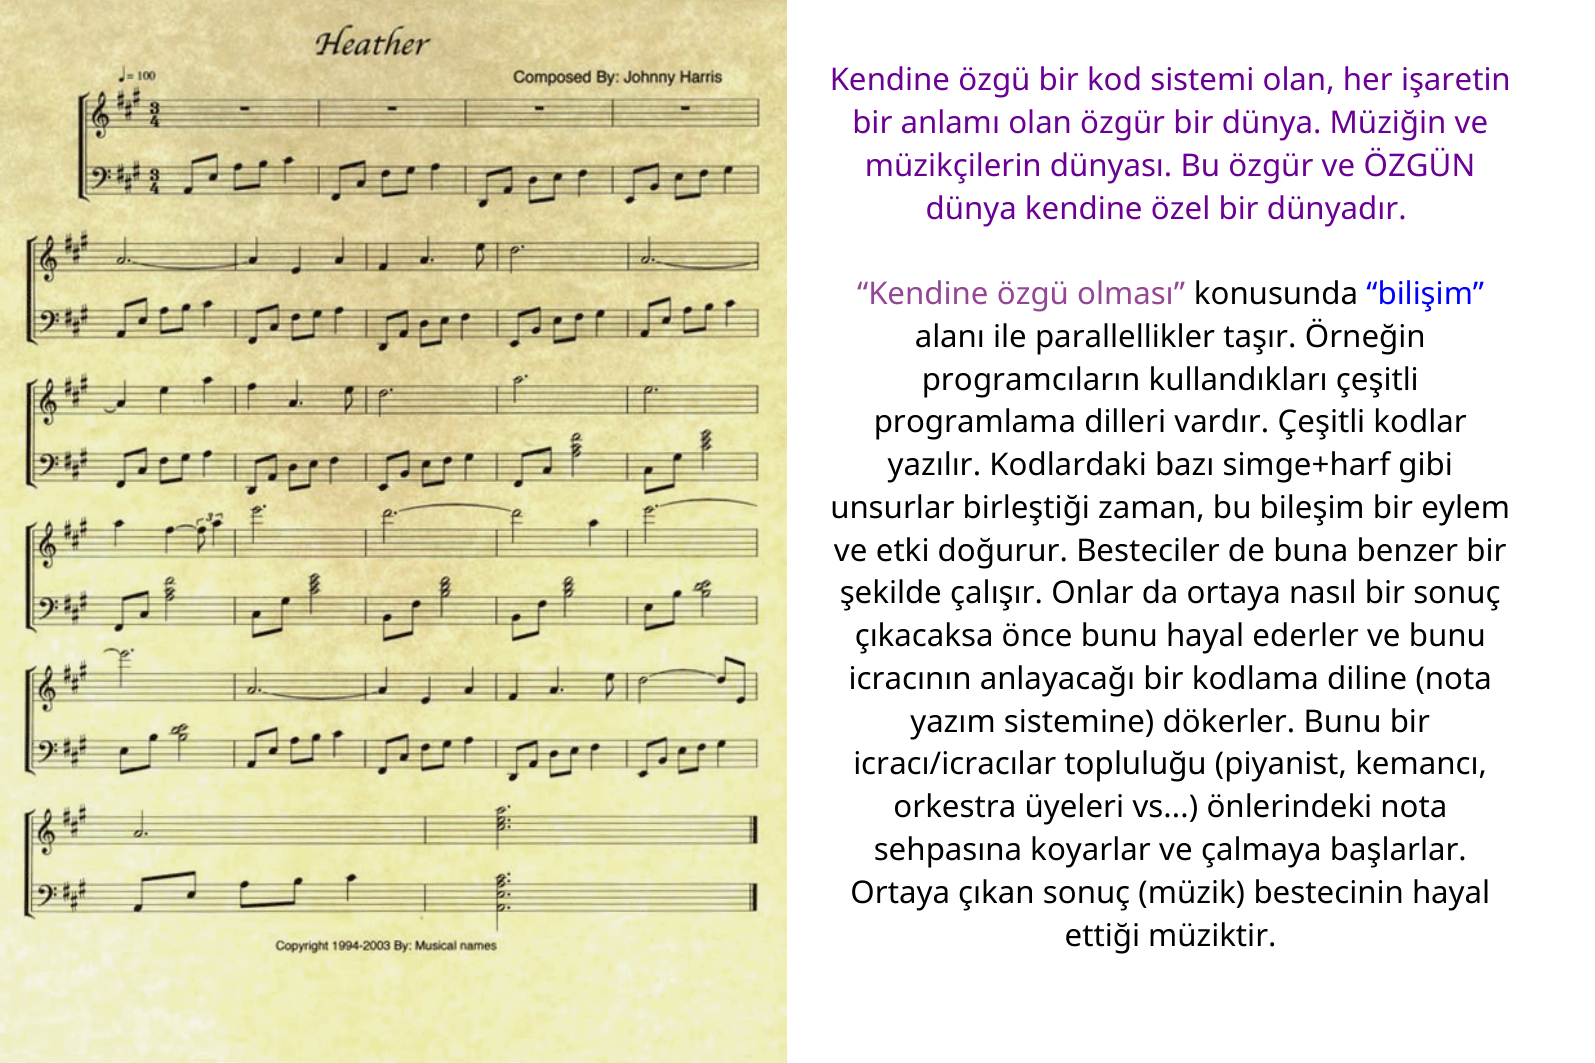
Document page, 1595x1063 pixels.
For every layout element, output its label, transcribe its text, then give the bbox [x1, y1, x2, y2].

title Kendine özgü bir kod sistemi olan, her işaretin bir anlamı olan özgür bir dünya. Müziğin ve müzikçilerin dünyası. Bu özgür ve ÖZGÜN dünya kendine özel bir dünyadır. “Kendine özgü olması” konusunda “bilişim” alanı ile parallellikler taşır. Örneğin programcıların kullandıkları çeşitli programlama dilleri vardır. Çeşitli kodlar yazılır. Kodlardaki bazı simge+harf gibi unsurlar birleştiği zaman, bu bileşim bir eylem ve etki doğurur. Besteciler de buna benzer bir şekilde çalışır. Onlar da ortaya nasıl bir sonuç çıkacaksa önce bunu hayal ederler ve bunu icracının anlayacağı bir kodlama diline (nota yazım sistemine) dökerler. Bunu bir icracı/icracılar topluluğu (piyanist, kemancı, orkestra üyeleri vs...) önlerindeki nota sehpasına koyarlar ve çalmaya başlarlar. Ortaya çıkan sonuç (müzik) bestecinin hayal ettiği müziktir. [826, 38, 1515, 975]
picture [0, 0, 787, 1063]
